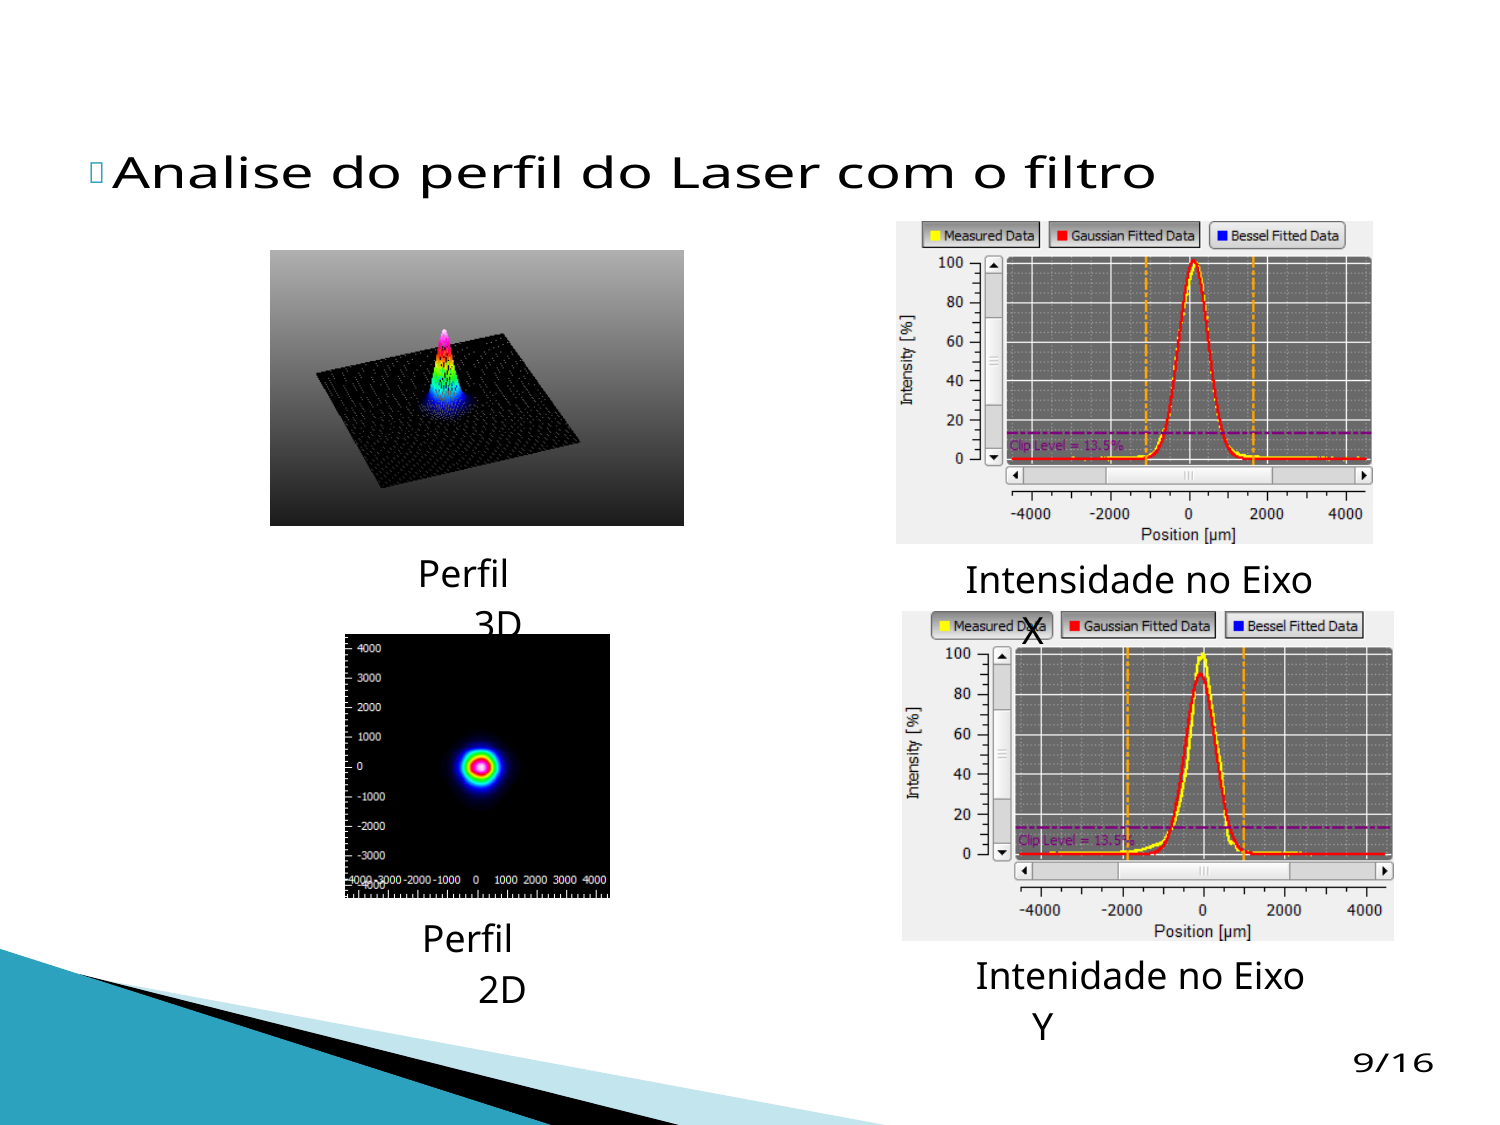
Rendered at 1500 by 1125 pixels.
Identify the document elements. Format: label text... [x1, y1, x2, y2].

text_box 9/16 [1337, 1037, 1450, 1089]
picture [902, 611, 1394, 941]
picture [896, 221, 1373, 544]
text_box Perfil 3D [402, 539, 575, 602]
text_box Intensidade no Eixo X [950, 545, 1355, 606]
text_box Intenidade no Eixo Y [960, 941, 1351, 1008]
picture [270, 250, 684, 526]
picture [344, 634, 610, 899]
text_box Perfil 2D [406, 904, 579, 967]
list Analise do perfil do Laser com o filtro [72, 135, 1170, 210]
